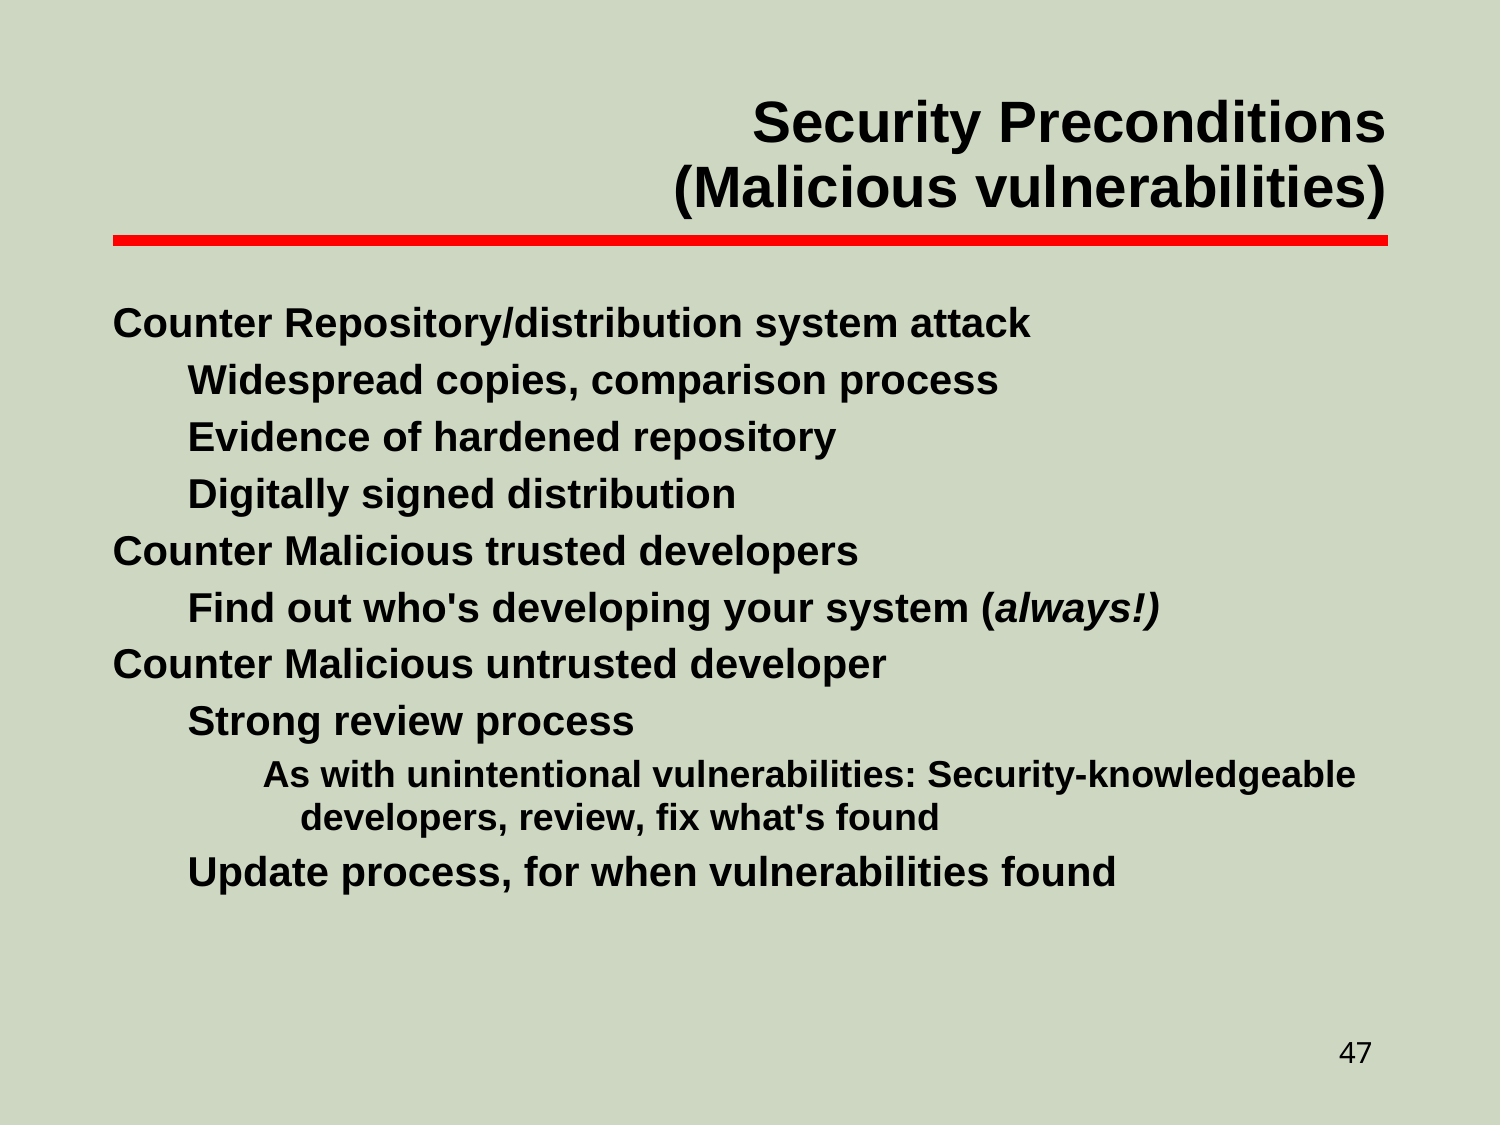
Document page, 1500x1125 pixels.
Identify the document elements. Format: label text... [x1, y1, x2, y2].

title Security Preconditions (Malicious vulnerabilities) [337, 79, 1388, 230]
list Counter Repository/distribution system attack Widespread copies, comparison process Evidence of hardened repository Digitally signed distribution Counter Malicious trusted developers Find out who's developing your system (always!) Counter Malicious untrusted developer Strong review process As with unintentional vulnerabilities: Security-knowledgeable developers, review, fix what's found Update process, for when vulnerabilities found [112, 299, 1388, 1001]
